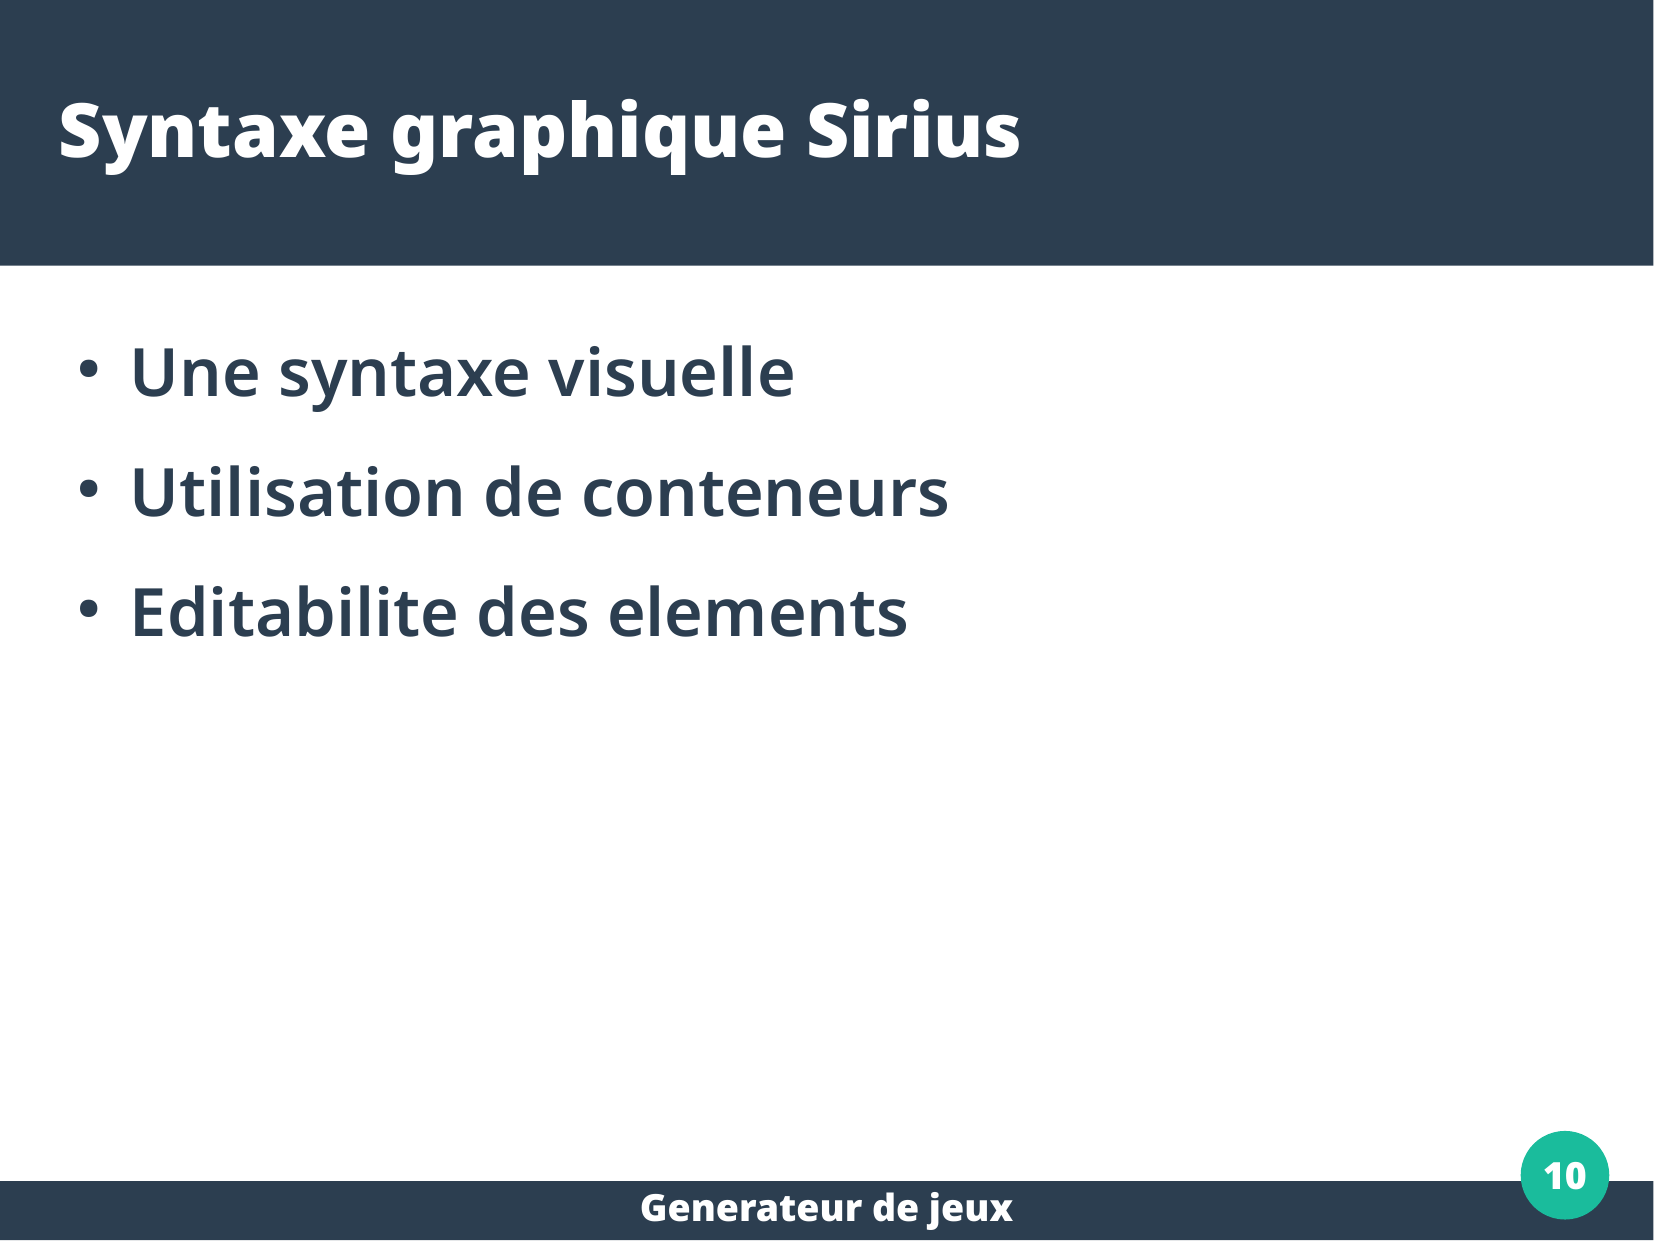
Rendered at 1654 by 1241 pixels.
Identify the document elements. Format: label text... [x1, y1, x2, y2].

list Une syntaxe visuelle Utilisation de conteneurs Editabilite des elements [59, 324, 1595, 1152]
title Syntaxe graphique Sirius [59, 49, 1595, 207]
